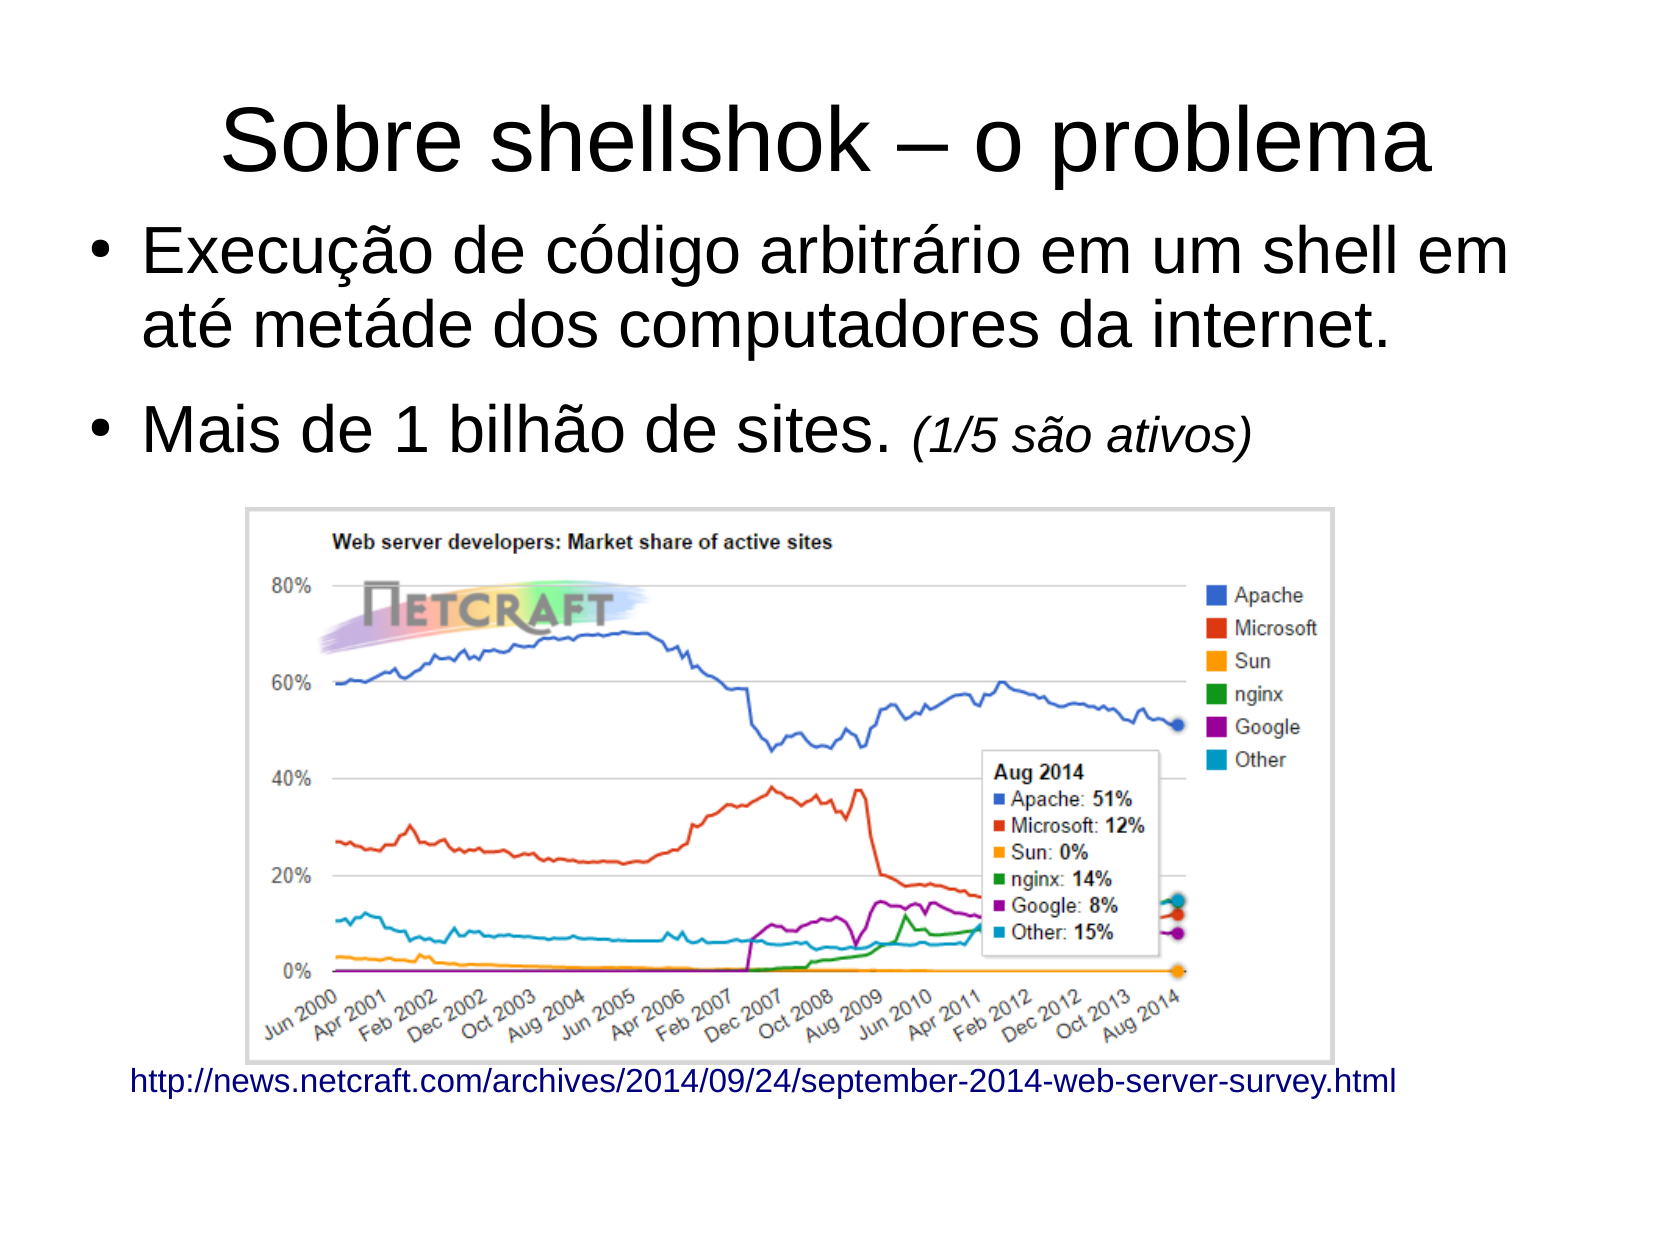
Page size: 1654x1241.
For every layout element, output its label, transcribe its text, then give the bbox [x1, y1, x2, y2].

list Execução de código arbitrário em um shell em até metáde dos computadores da internet. Mais de 1 bilhão de sites. (1/5 são ativos) [70, 212, 1559, 932]
picture [245, 507, 1335, 1062]
text_box http://news.netcraft.com/archives/2014/09/24/september-2014-web-server-survey.html [129, 1062, 1654, 1153]
title Sobre shellshok – o problema [82, 23, 1571, 257]
